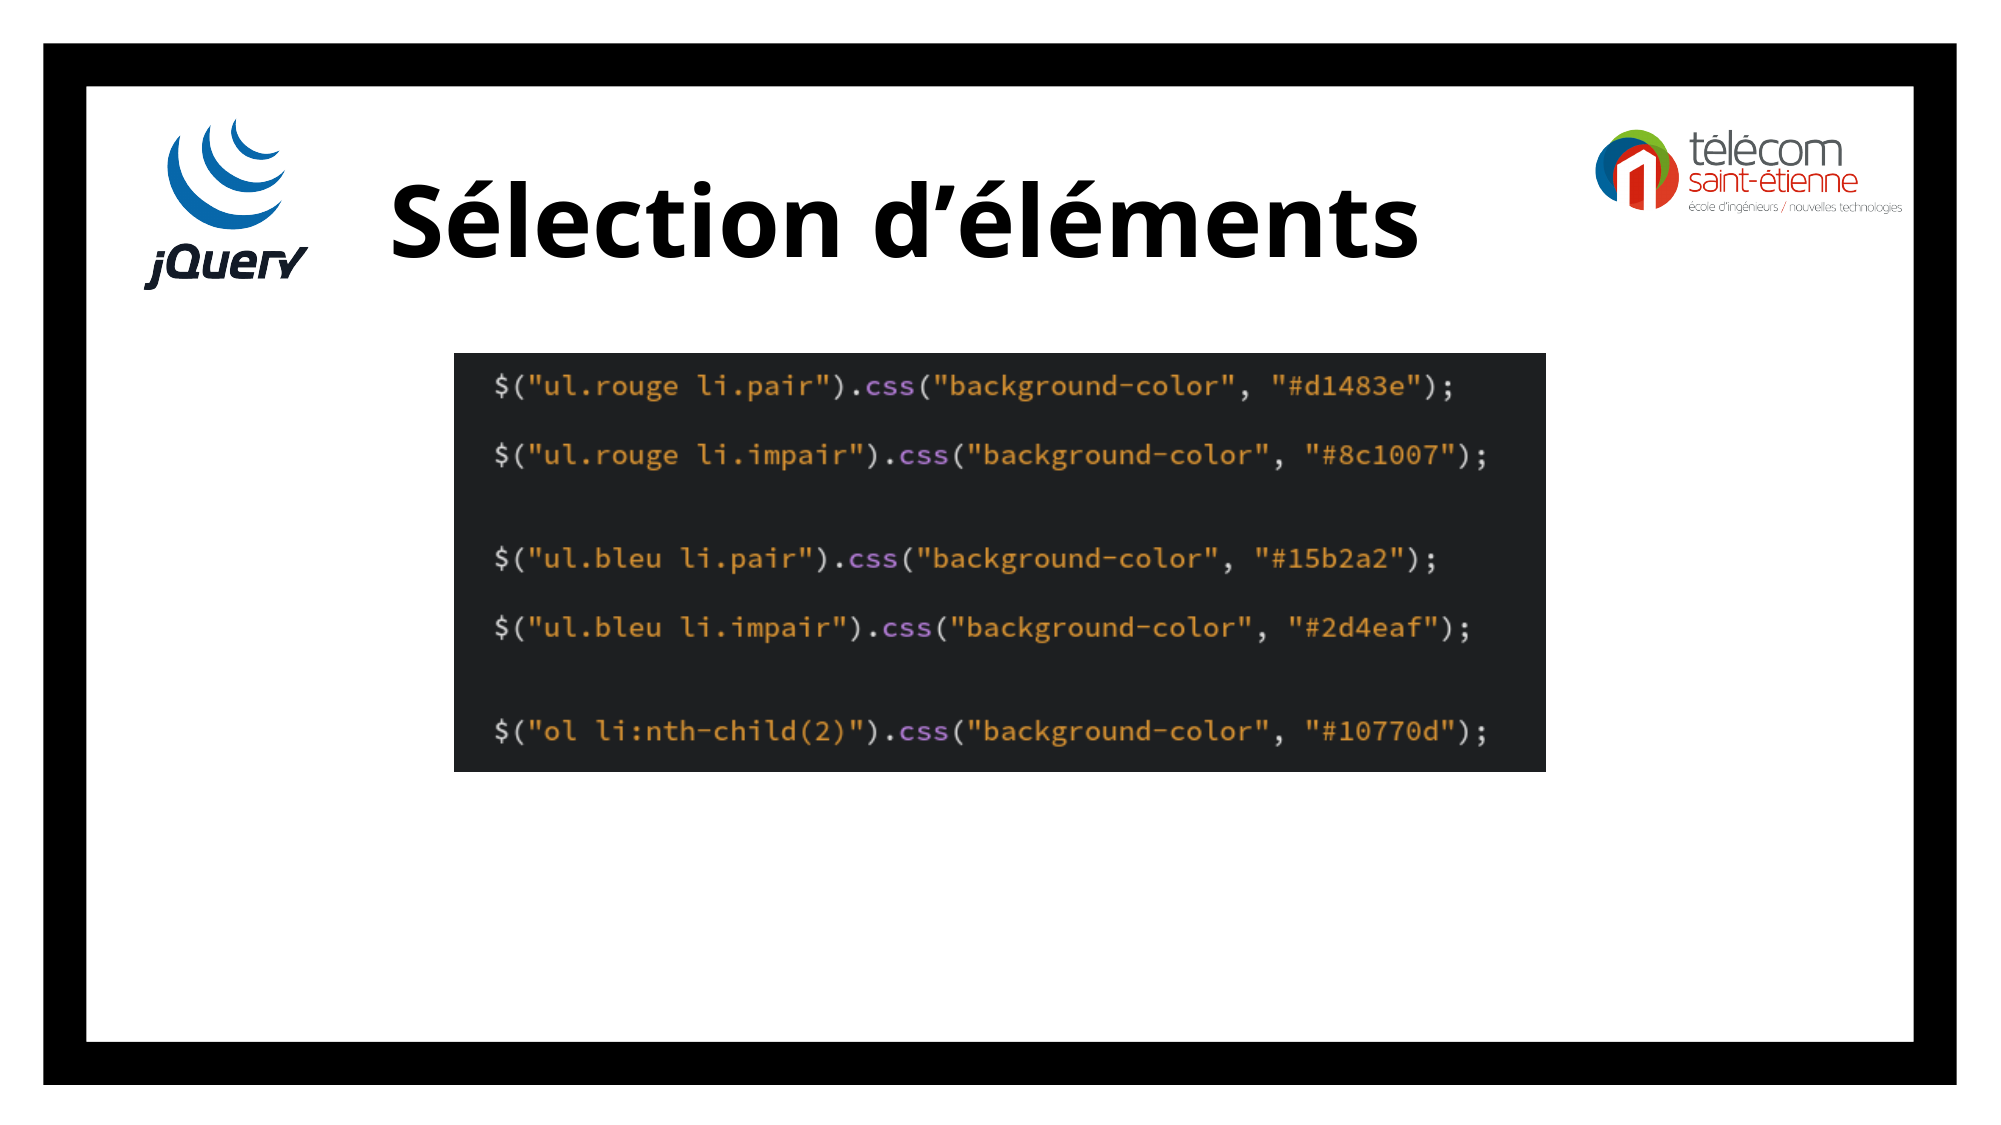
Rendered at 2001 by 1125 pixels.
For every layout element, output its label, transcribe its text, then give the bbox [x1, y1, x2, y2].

picture [1582, 118, 1923, 223]
picture [140, 118, 312, 290]
title Sélection d’éléments [369, 138, 1849, 304]
picture [454, 353, 1546, 772]
